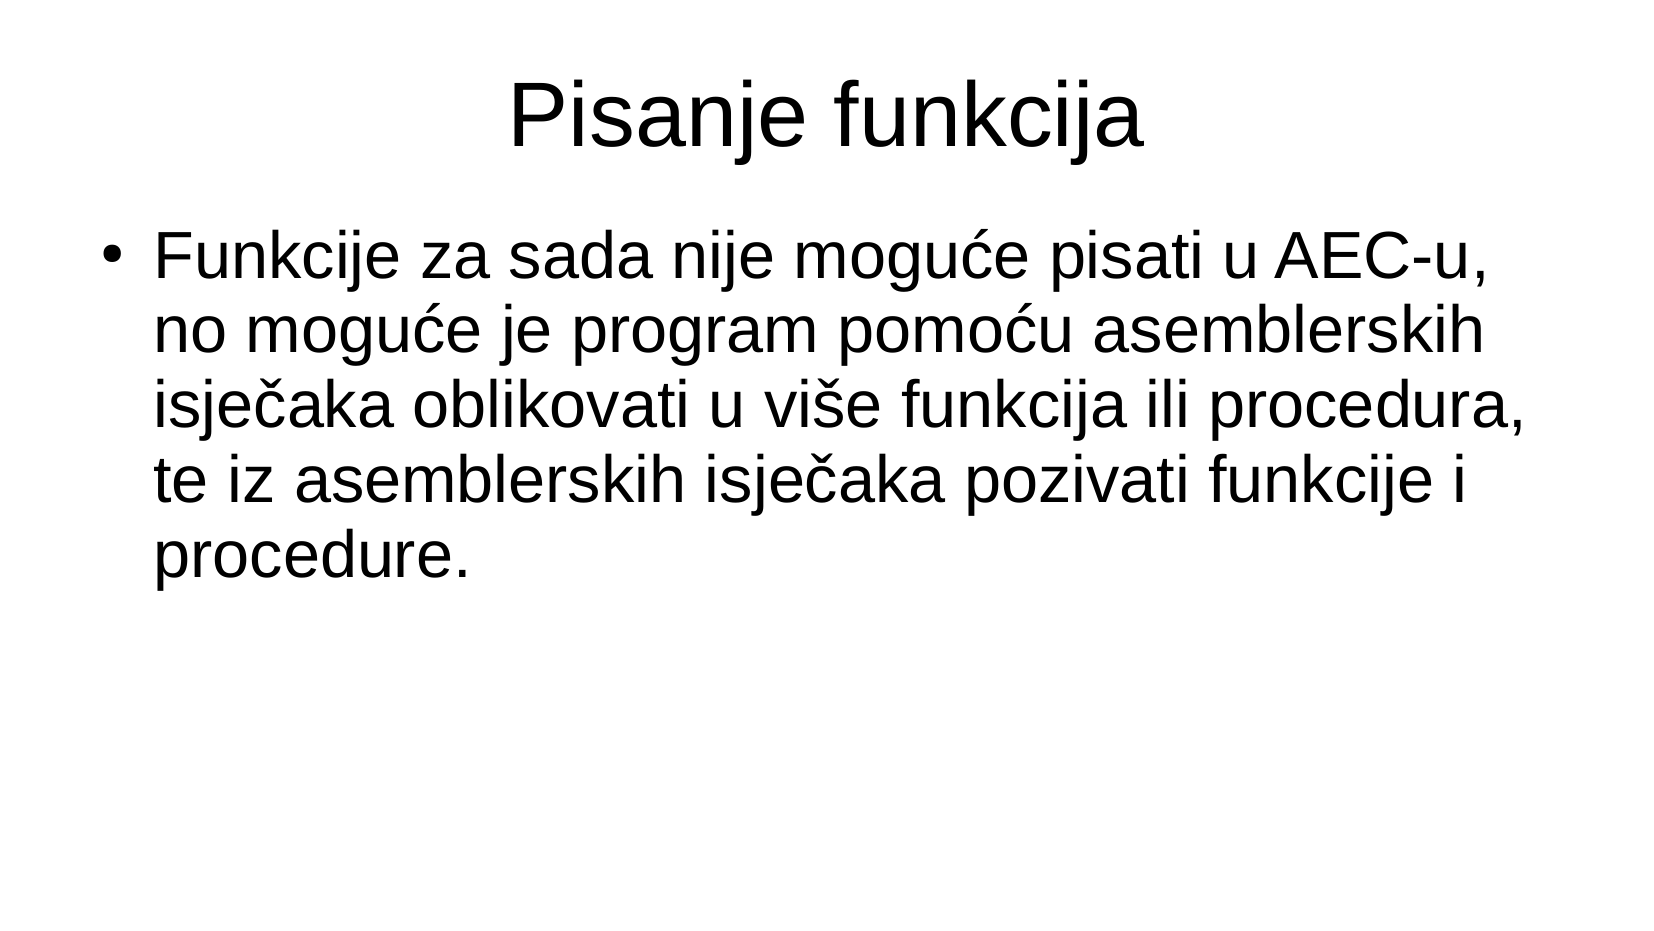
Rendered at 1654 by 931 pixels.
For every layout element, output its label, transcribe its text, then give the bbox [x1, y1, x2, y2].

list Funkcije za sada nije moguće pisati u AEC-u, no moguće je program pomoću asemblerskih isječaka oblikovati u više funkcija ili procedura, te iz asemblerskih isječaka pozivati funkcije i procedure. [82, 217, 1571, 758]
title Pisanje funkcija [82, 37, 1571, 193]
